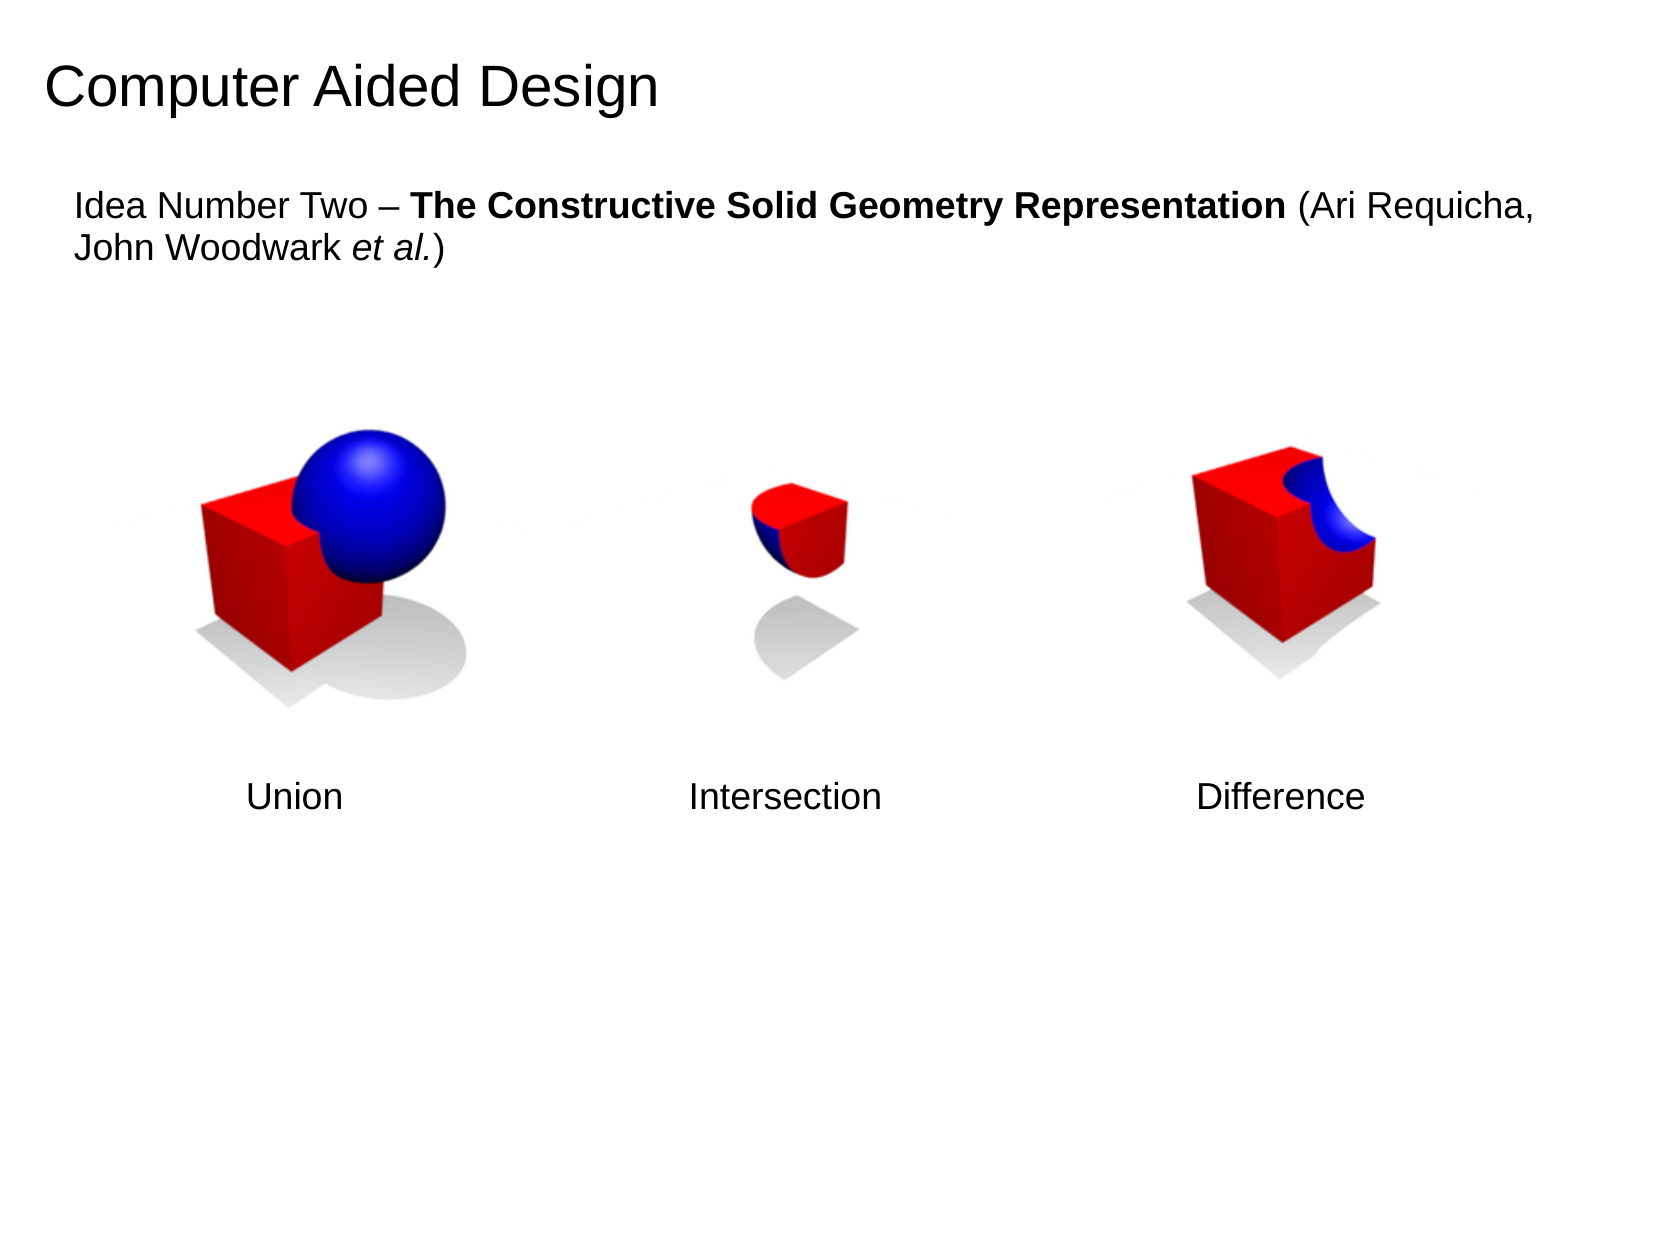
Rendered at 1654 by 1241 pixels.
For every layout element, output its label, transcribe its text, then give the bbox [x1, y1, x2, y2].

text_box Union Intersection Difference [0, 767, 1654, 830]
text_box Idea Number Two – The Constructive Solid Geometry Representation (Ari Requicha, John Woodwark et al.) [59, 177, 1565, 288]
picture [1092, 357, 1523, 680]
picture [101, 386, 532, 709]
picture [561, 383, 991, 706]
text_box Computer Aided Design [29, 46, 1625, 135]
